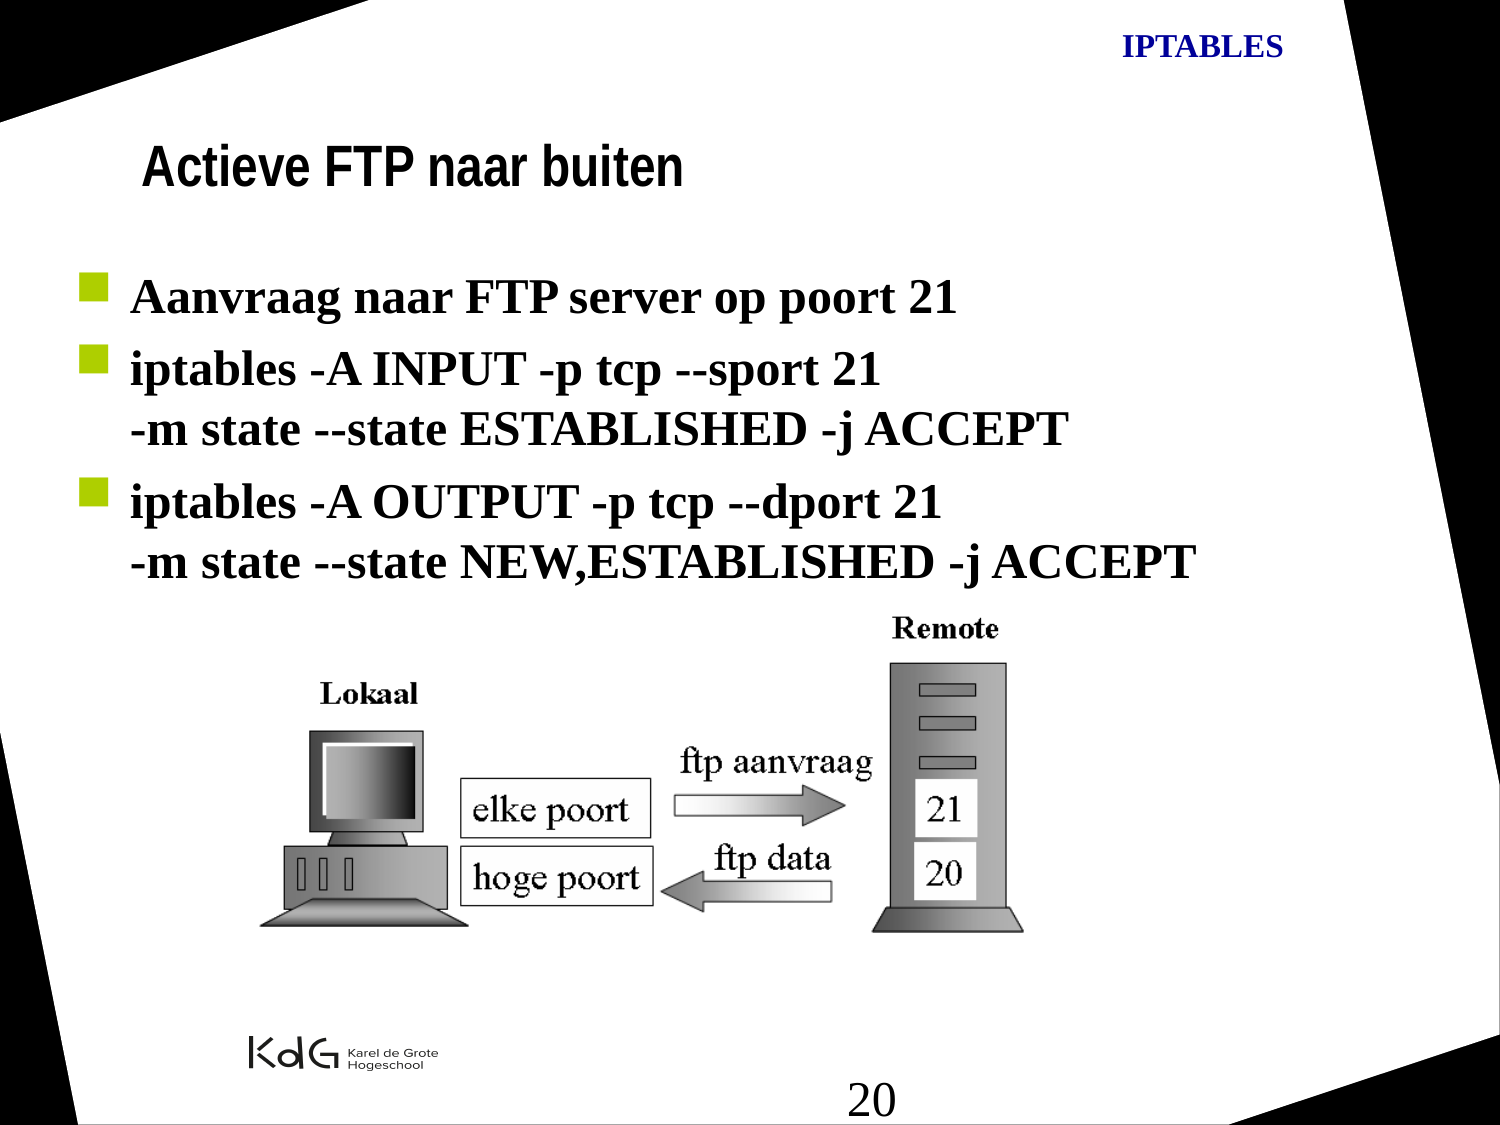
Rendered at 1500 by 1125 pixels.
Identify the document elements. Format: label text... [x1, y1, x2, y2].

text_box Actieve FTP naar buiten [141, 72, 1447, 253]
picture [249, 1036, 438, 1071]
text_box Aanvraag naar FTP server op poort 21 iptables -A INPUT -p tcp --sport 21 -m state --state ESTABLISHED -j ACCEPT iptables -A OUTPUT -p tcp --dport 21 -m state --state NEW,ESTABLISHED -j ACCEPT [75, 263, 1425, 1006]
picture [257, 601, 1025, 933]
